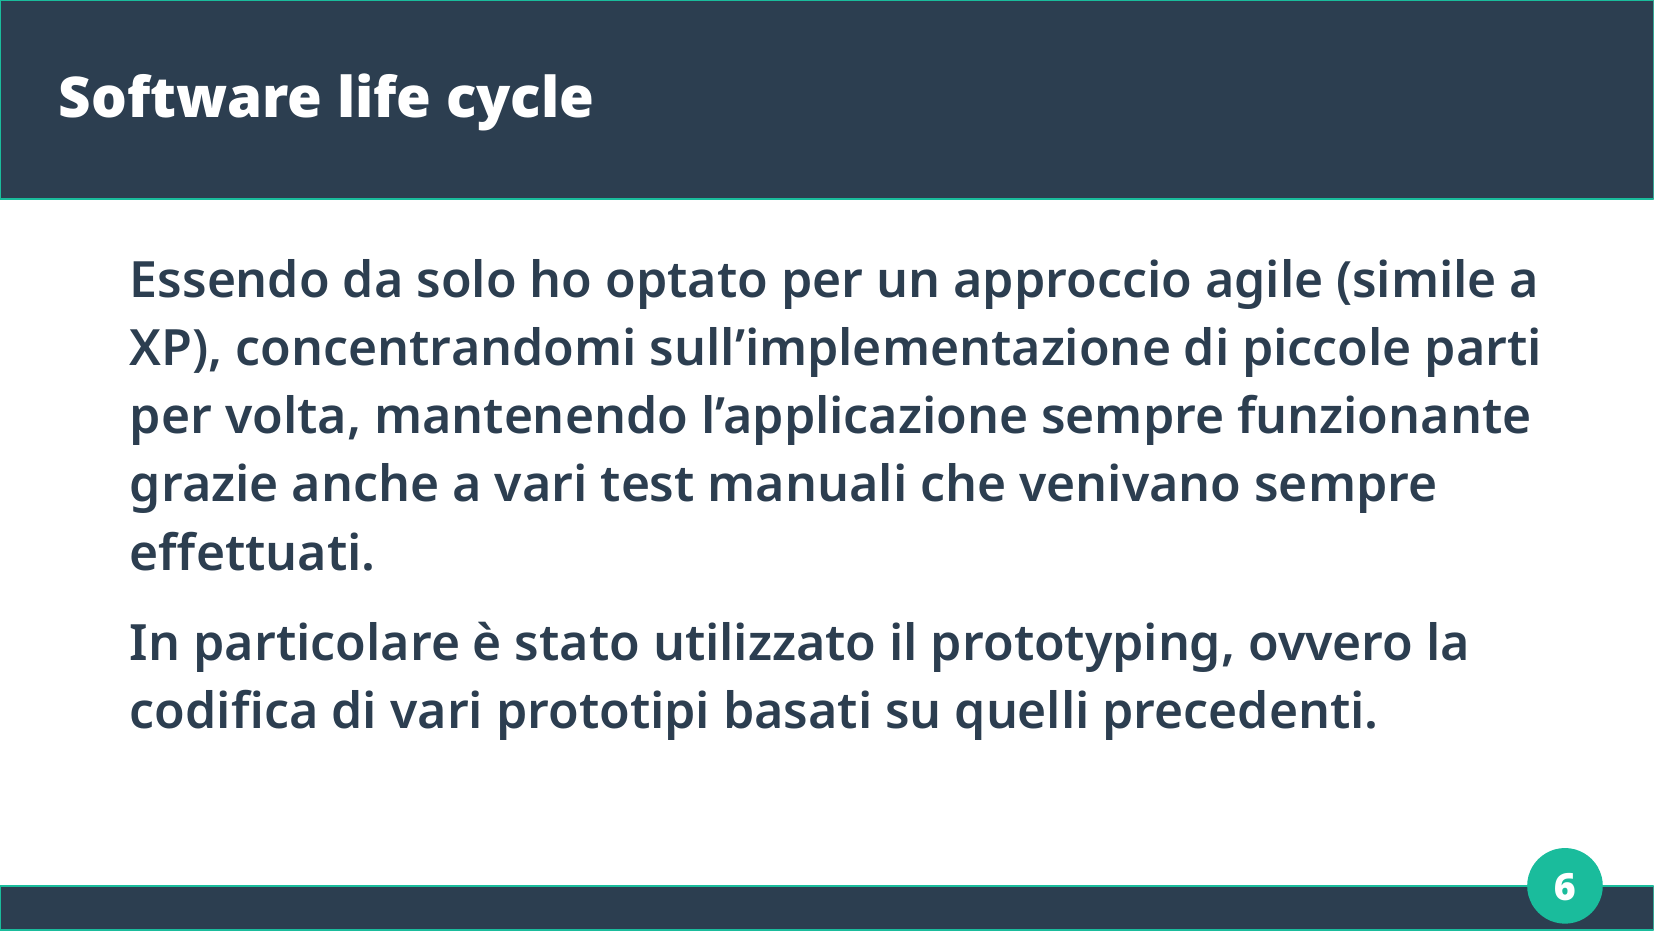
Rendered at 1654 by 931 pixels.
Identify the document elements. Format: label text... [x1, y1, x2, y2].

title Software life cycle [59, 37, 1595, 155]
list Essendo da solo ho optato per un approccio agile (simile a XP), concentrandomi sull’implementazione di piccole parti per volta, mantenendo l’applicazione sempre funzionante grazie anche a vari test manuali che venivano sempre effettuati. In particolare è stato utilizzato il prototyping, ovvero la codifica di vari prototipi basati su quelli precedenti. [59, 243, 1595, 864]
